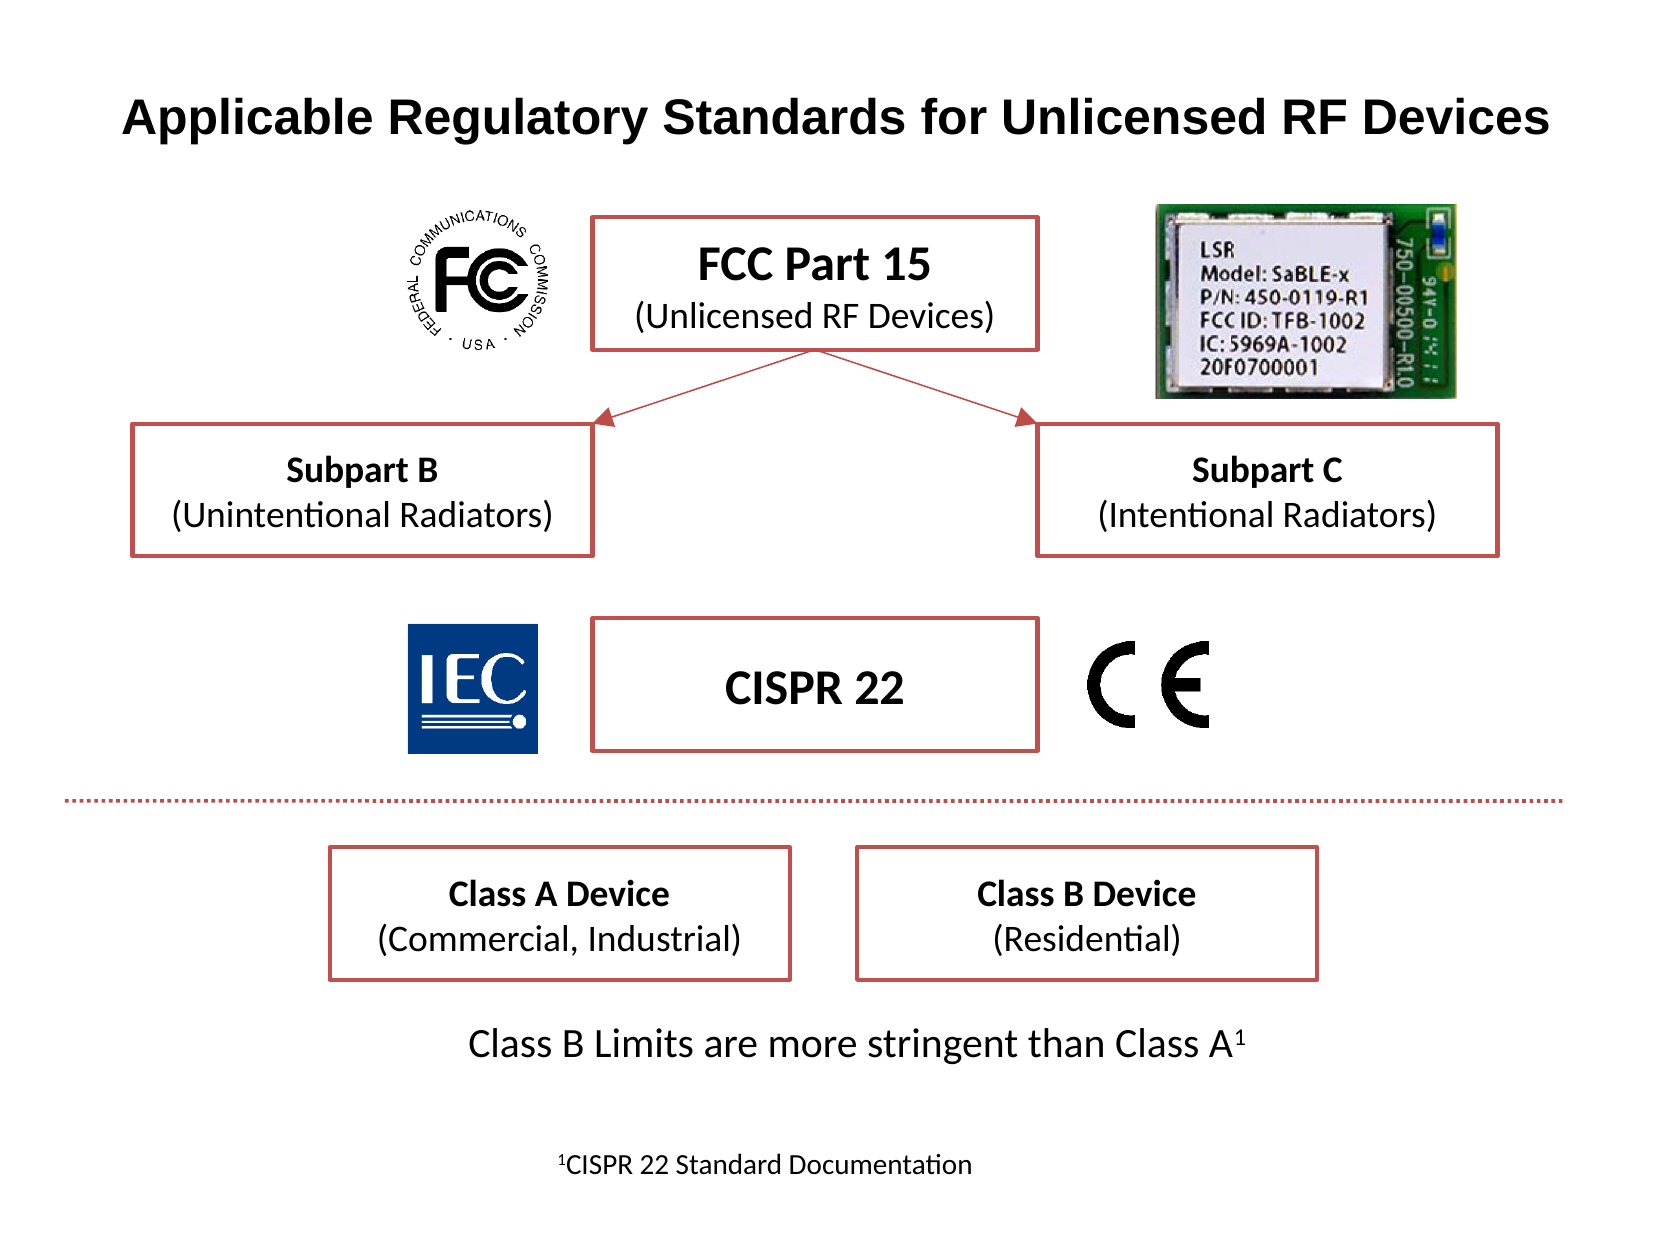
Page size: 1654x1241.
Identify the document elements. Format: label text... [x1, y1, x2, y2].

picture [1136, 222, 1498, 411]
title Applicable Regulatory Standards for Unlicensed RF Devices [82, 13, 1571, 222]
picture [1087, 641, 1209, 729]
text_box Subpart C (Intentional Radiators) [1037, 424, 1497, 556]
text_box Subpart B (Unintentional Radiators) [132, 424, 592, 556]
picture [407, 222, 548, 350]
picture [402, 618, 543, 759]
text_box 1CISPR 22 Standard Documentation [542, 1137, 1363, 1188]
text_box FCC Part 15 (Unlicensed RF Devices) [592, 222, 1037, 350]
text_box Class A Device (Commercial, Industrial) [330, 847, 790, 980]
text_box Class B Device (Residential) [857, 847, 1317, 980]
text_box Class B Limits are more stringent than Class A1 [197, 1008, 1518, 1074]
text_box CISPR 22 [592, 618, 1037, 751]
